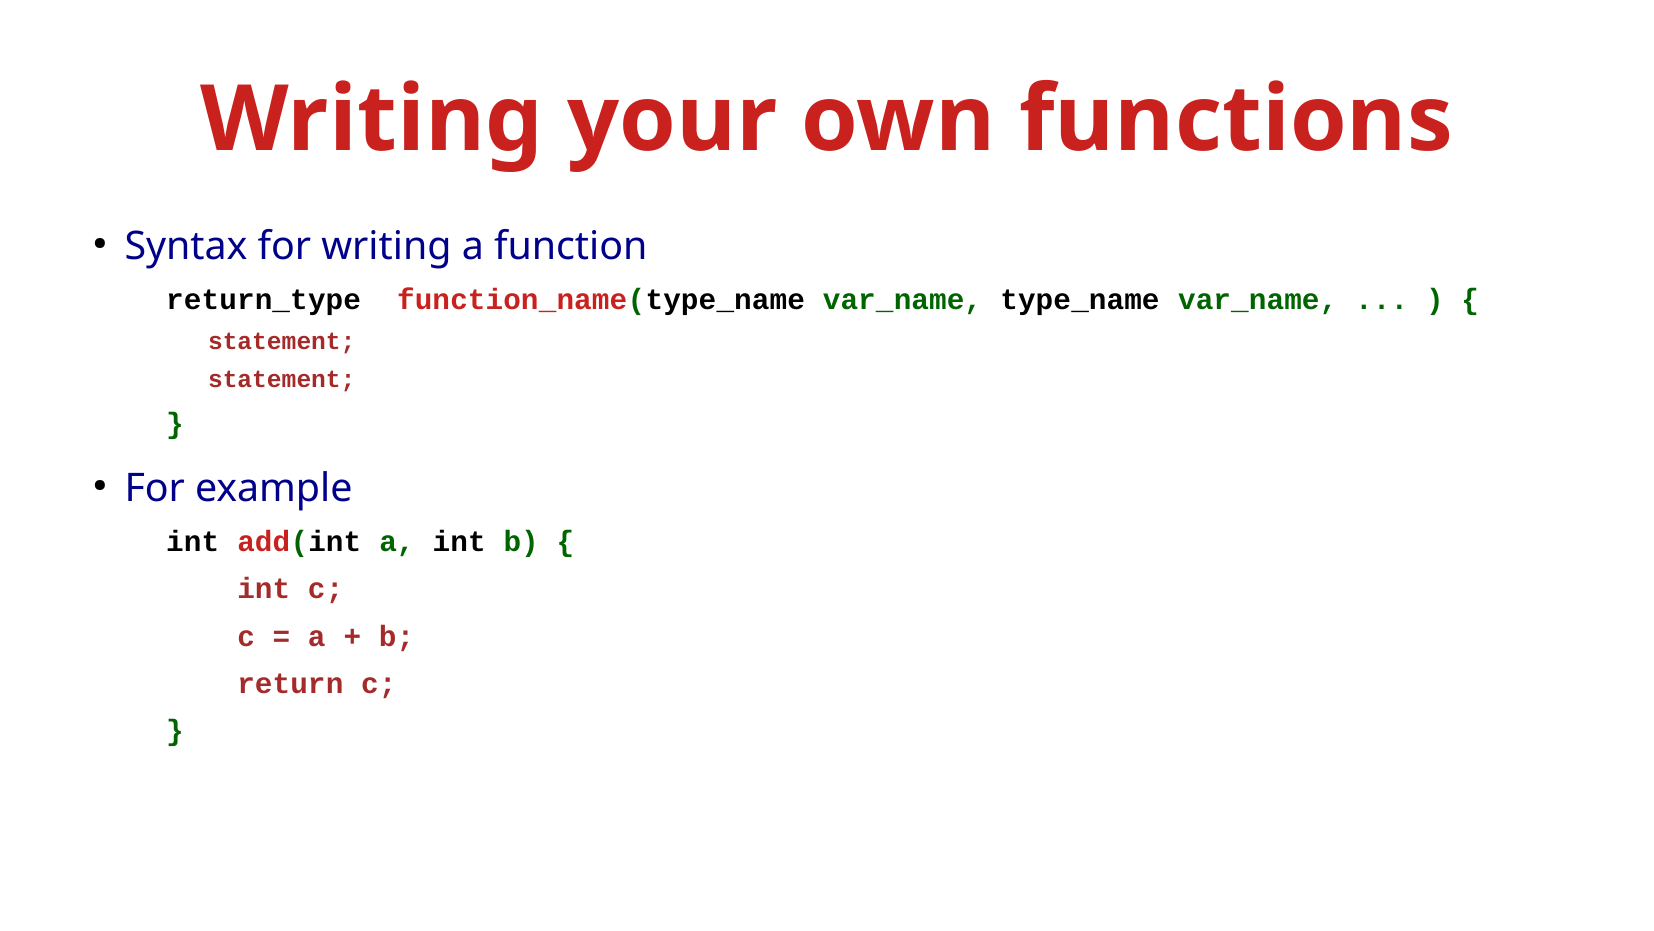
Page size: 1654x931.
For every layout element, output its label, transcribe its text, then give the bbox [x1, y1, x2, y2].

list Syntax for writing a function return_type function_name(type_name var_name, type_name var_name, ... ) { statement; statement; } For example int add(int a, int b) { int c; c = a + b; return c; } [82, 217, 1571, 758]
title Writing your own functions [82, 37, 1571, 193]
